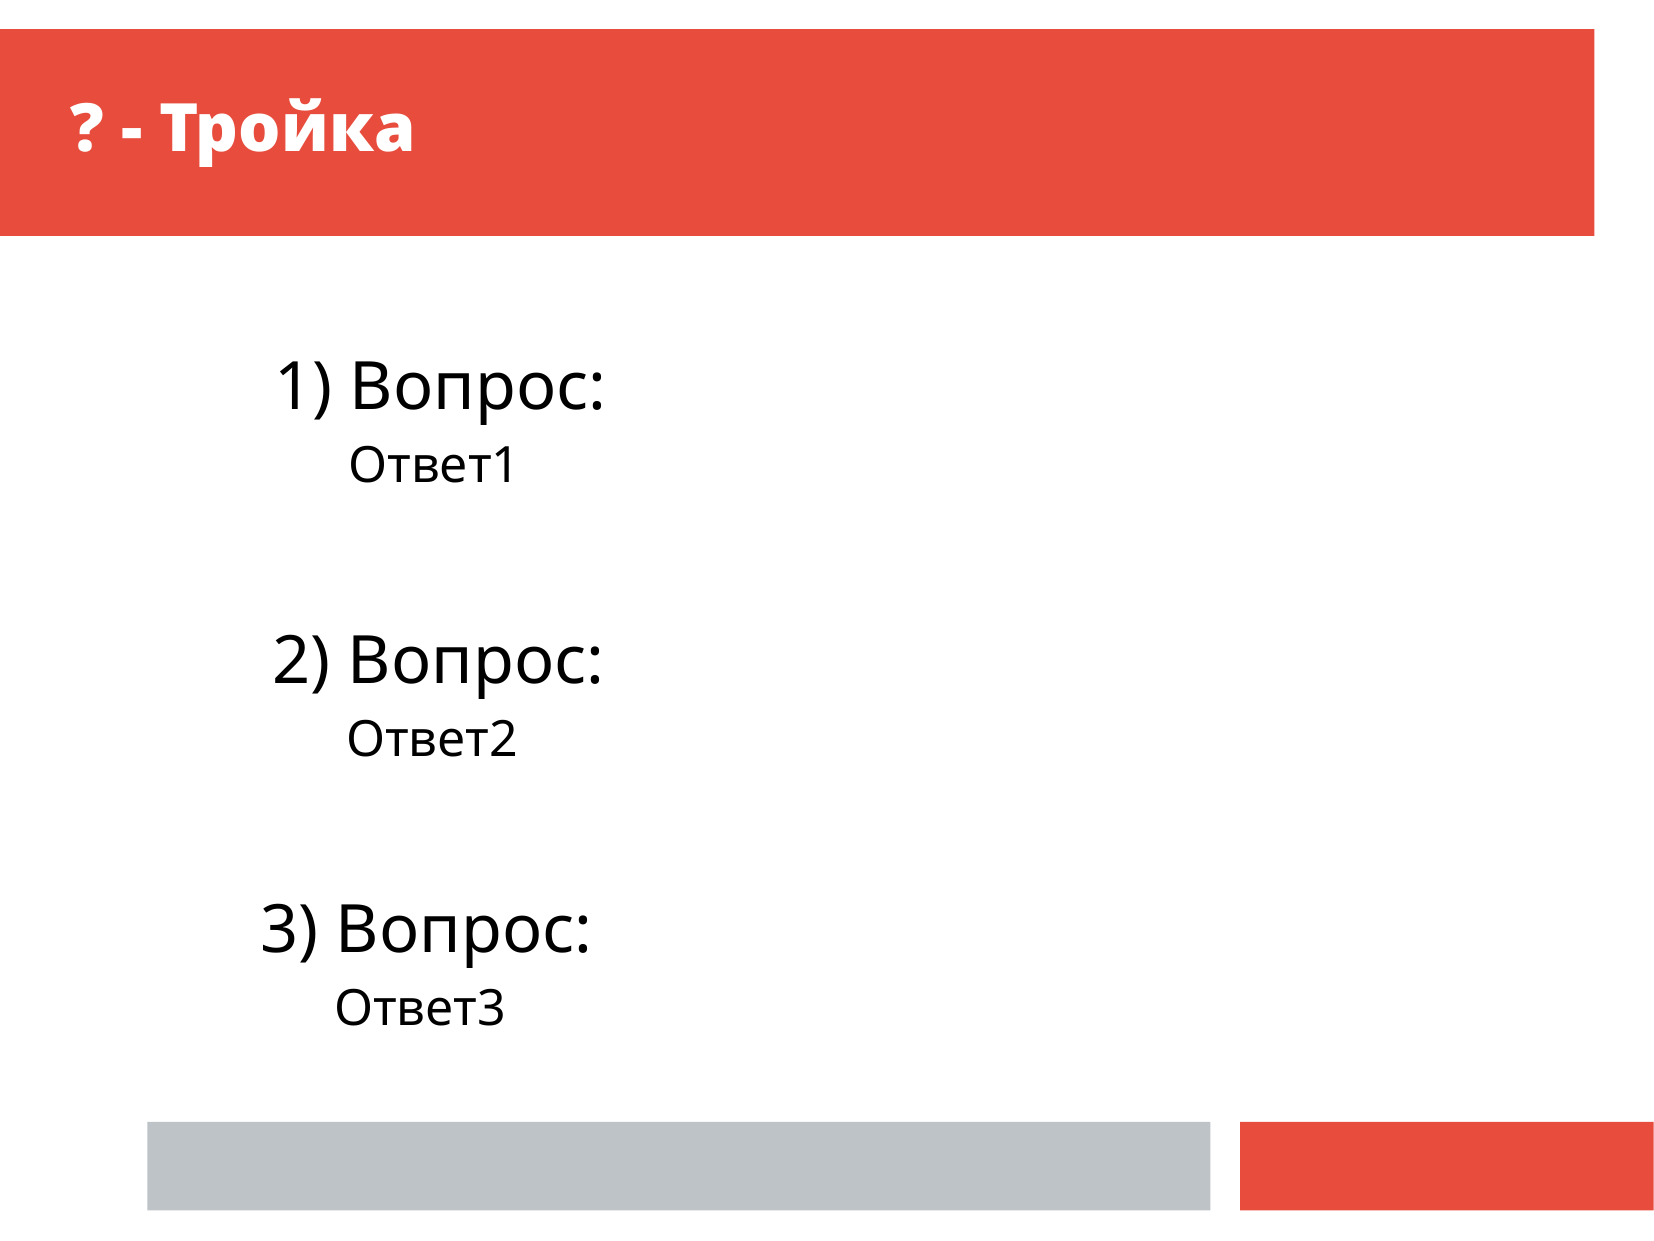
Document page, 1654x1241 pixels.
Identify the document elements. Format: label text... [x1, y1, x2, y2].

text_box 3) Вопрос: Ответ3 [245, 873, 638, 1241]
text_box 2) Вопрос: Ответ2 [257, 604, 650, 1241]
text_box 1) Вопрос: Ответ1 [259, 330, 652, 1140]
title ? - Тройка [70, 23, 922, 172]
